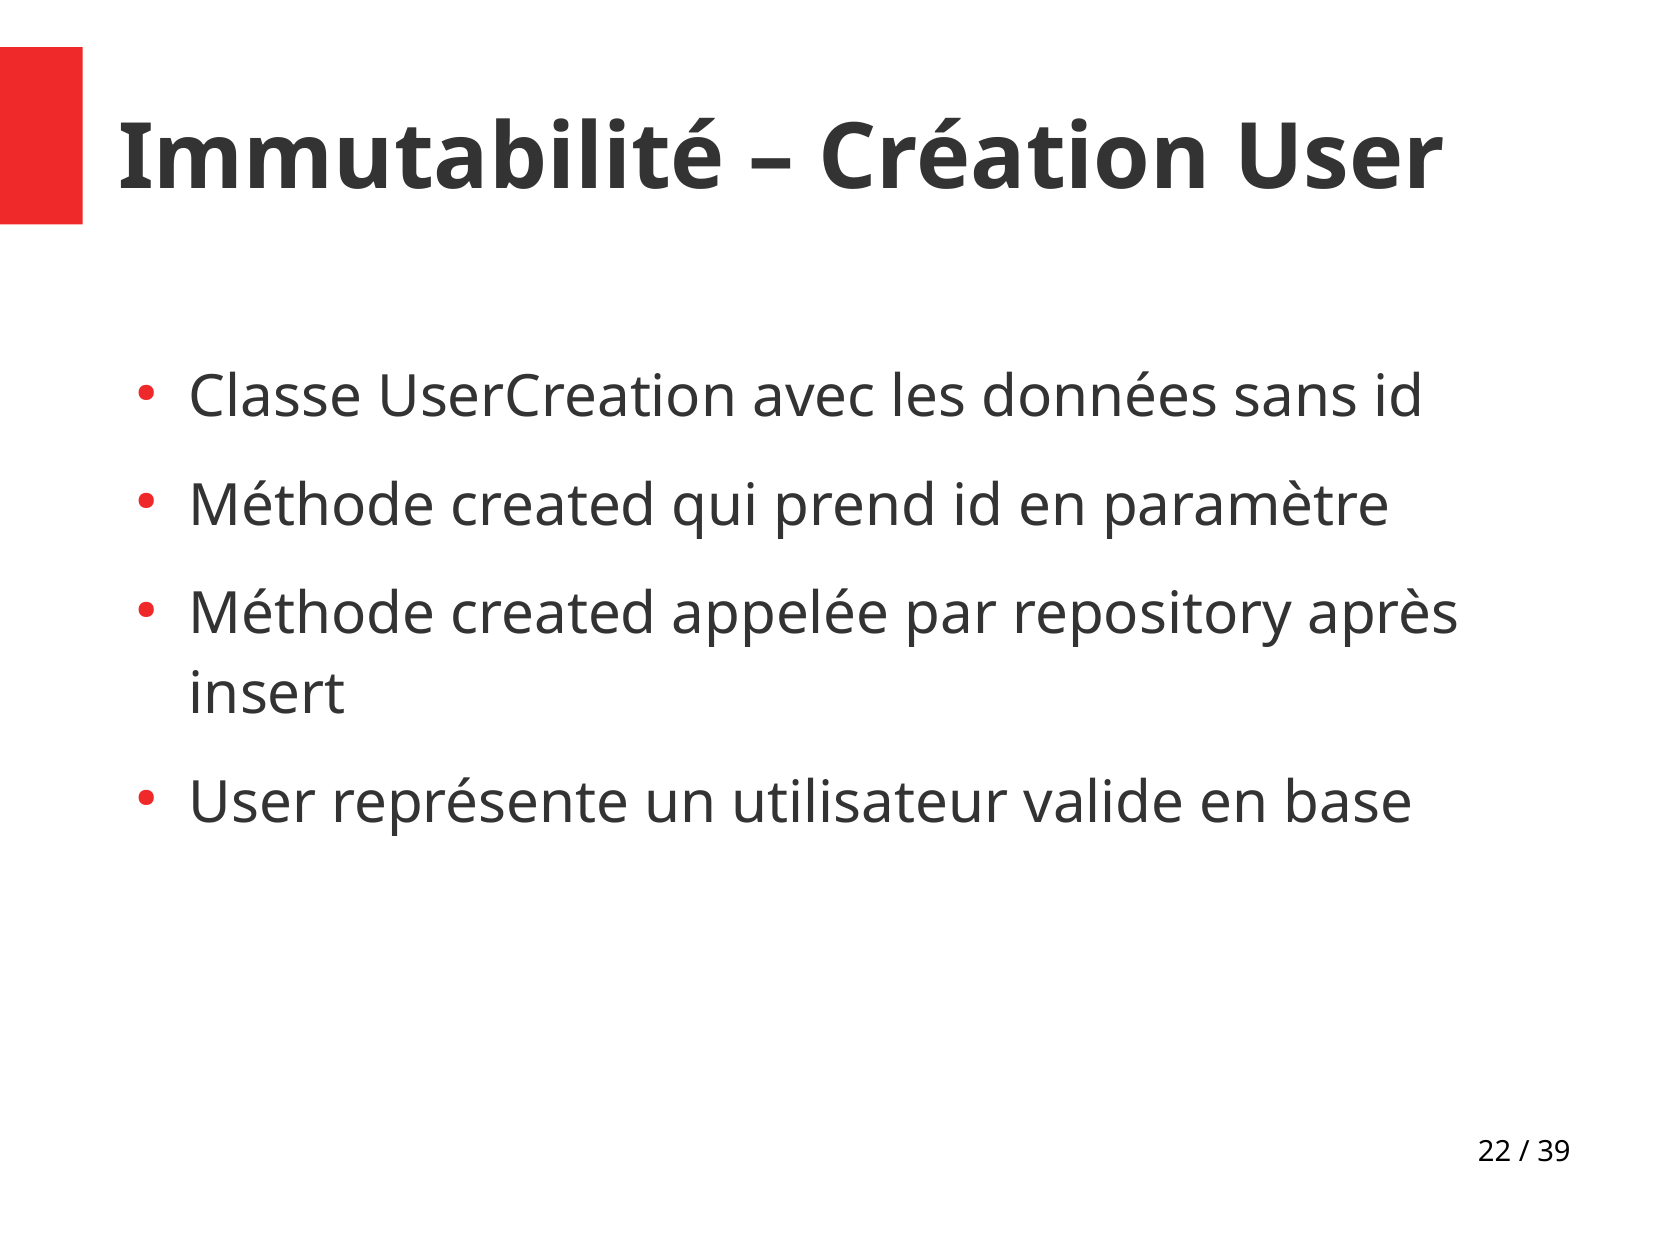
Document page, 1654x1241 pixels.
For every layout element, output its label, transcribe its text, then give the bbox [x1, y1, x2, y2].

list Classe UserCreation avec les données sans id Méthode created qui prend id en paramètre Méthode created appelée par repository après insert User représente un utilisateur valide en base [118, 354, 1536, 1074]
title Immutabilité – Création User [118, 49, 1571, 257]
